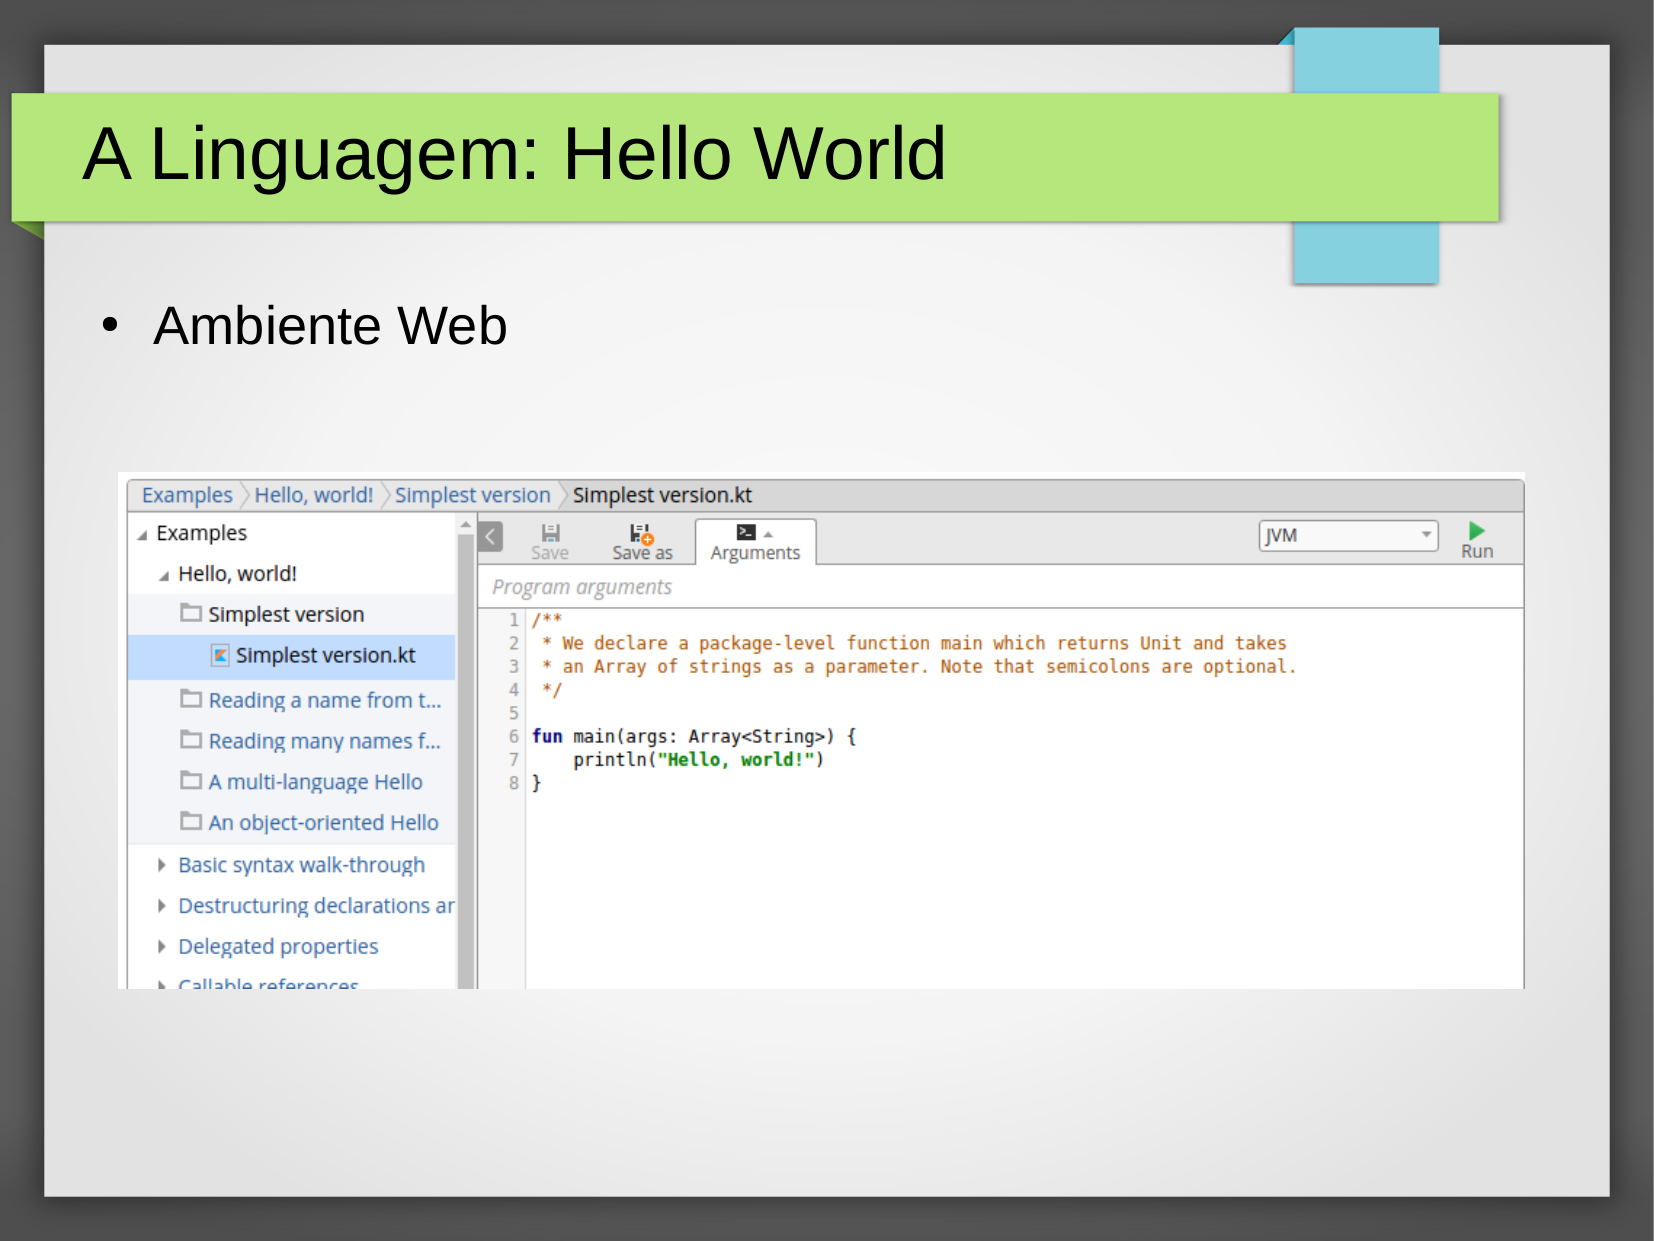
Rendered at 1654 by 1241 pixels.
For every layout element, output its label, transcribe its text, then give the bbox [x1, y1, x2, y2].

picture [0, 0, 1654, 1241]
list Ambiente Web [82, 295, 1571, 1015]
title A Linguagem: Hello World [82, 94, 1264, 213]
